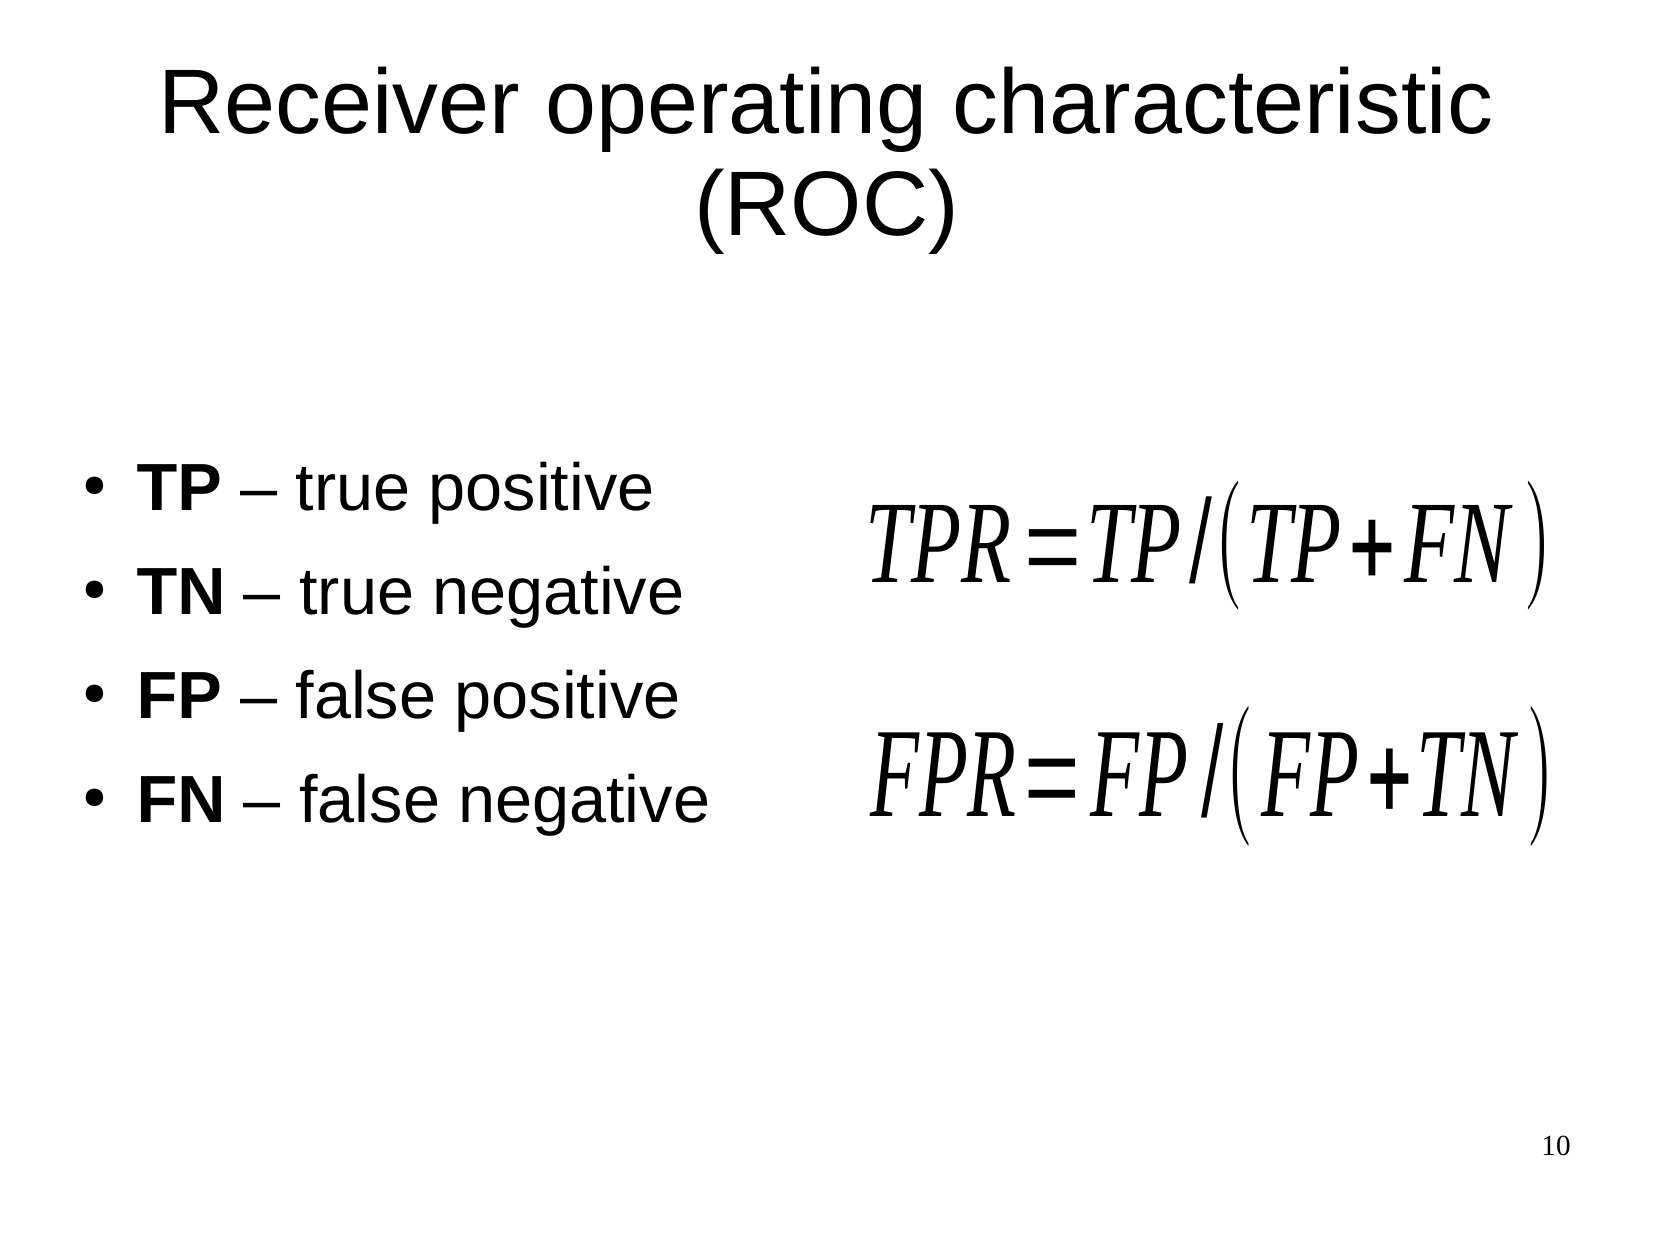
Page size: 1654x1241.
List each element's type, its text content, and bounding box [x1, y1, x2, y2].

chart [845, 472, 1572, 615]
chart [845, 696, 1572, 851]
list TP – true positive TN – true negative FP – false positive FN – false negative [82, 449, 809, 1169]
title Receiver operating characteristic (ROC) [82, 49, 1571, 257]
